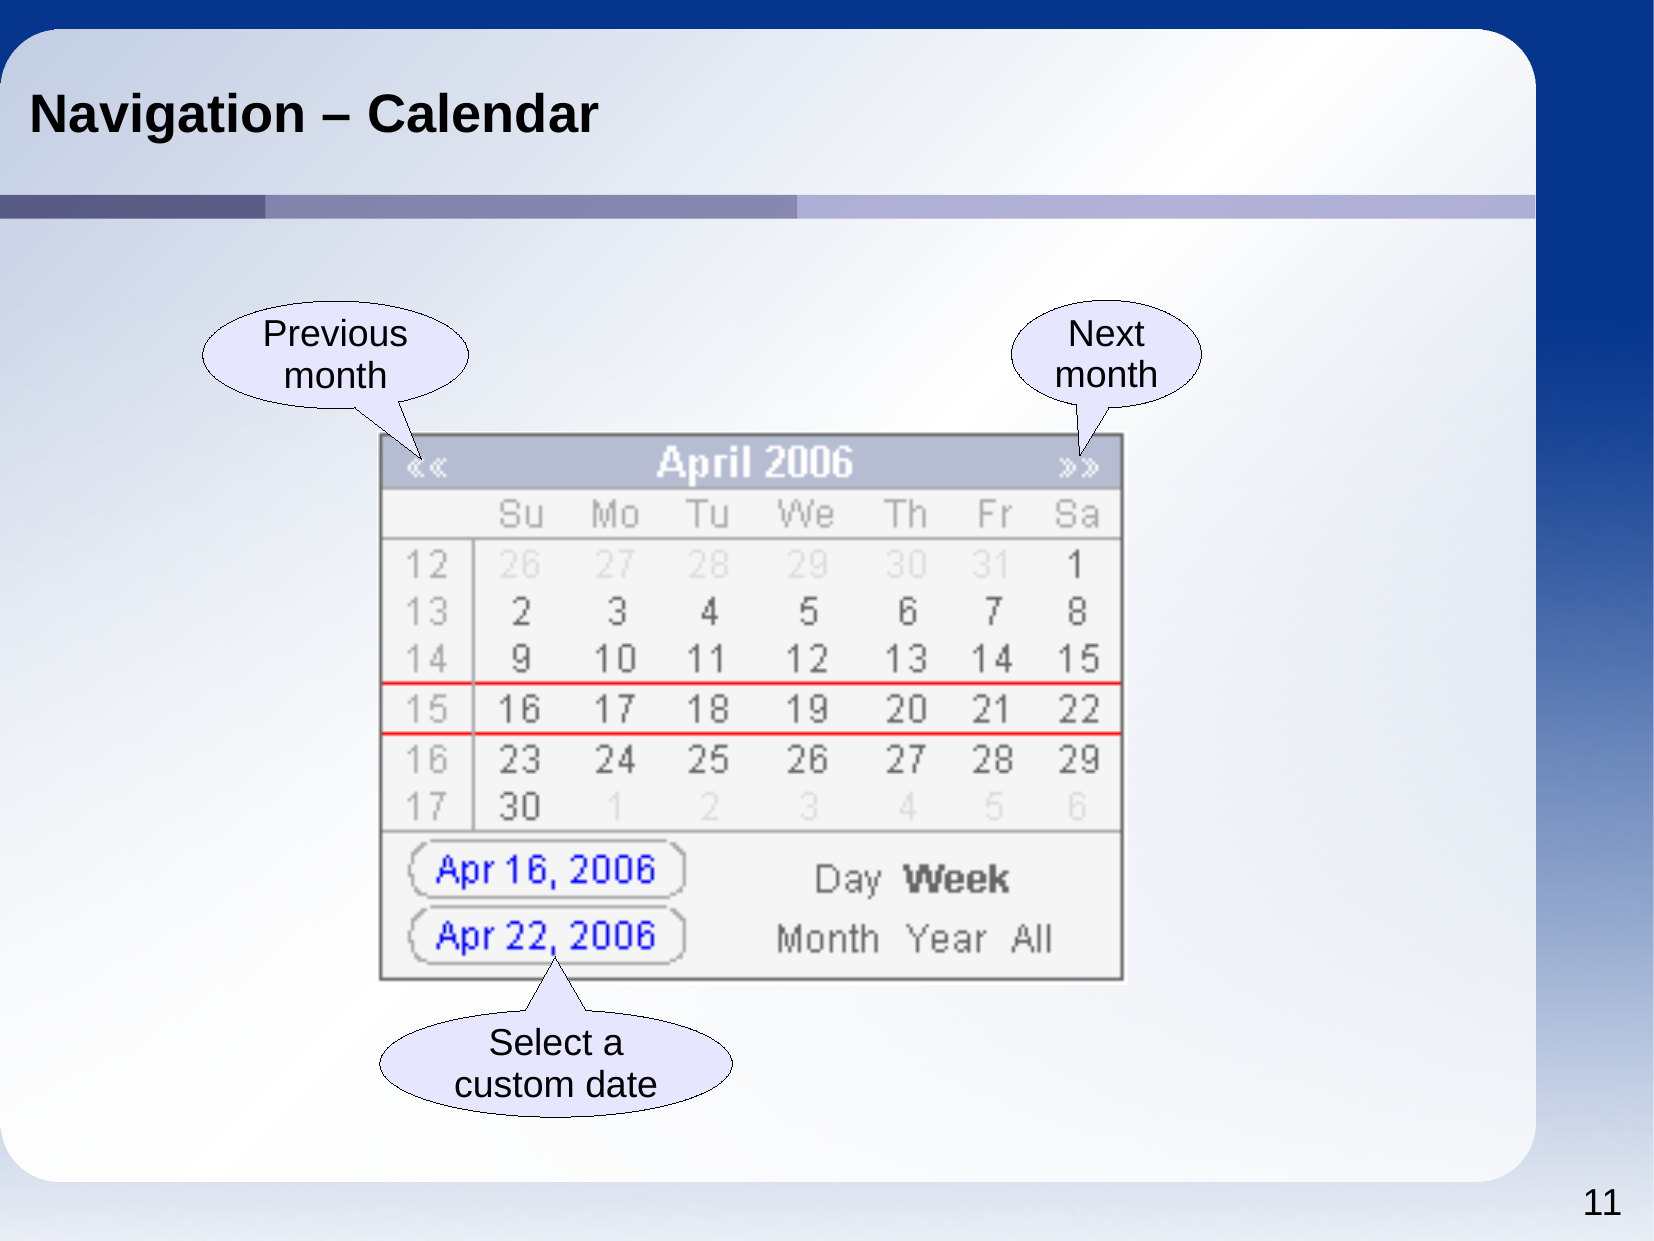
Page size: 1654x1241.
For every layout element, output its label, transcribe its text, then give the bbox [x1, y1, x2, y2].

text_box Previous month [202, 301, 469, 460]
title Navigation – Calendar [29, 49, 1506, 178]
picture [0, 0, 1654, 1241]
picture [377, 431, 1128, 986]
text_box Next month [1011, 300, 1202, 456]
text_box Select a custom date [379, 956, 733, 1118]
